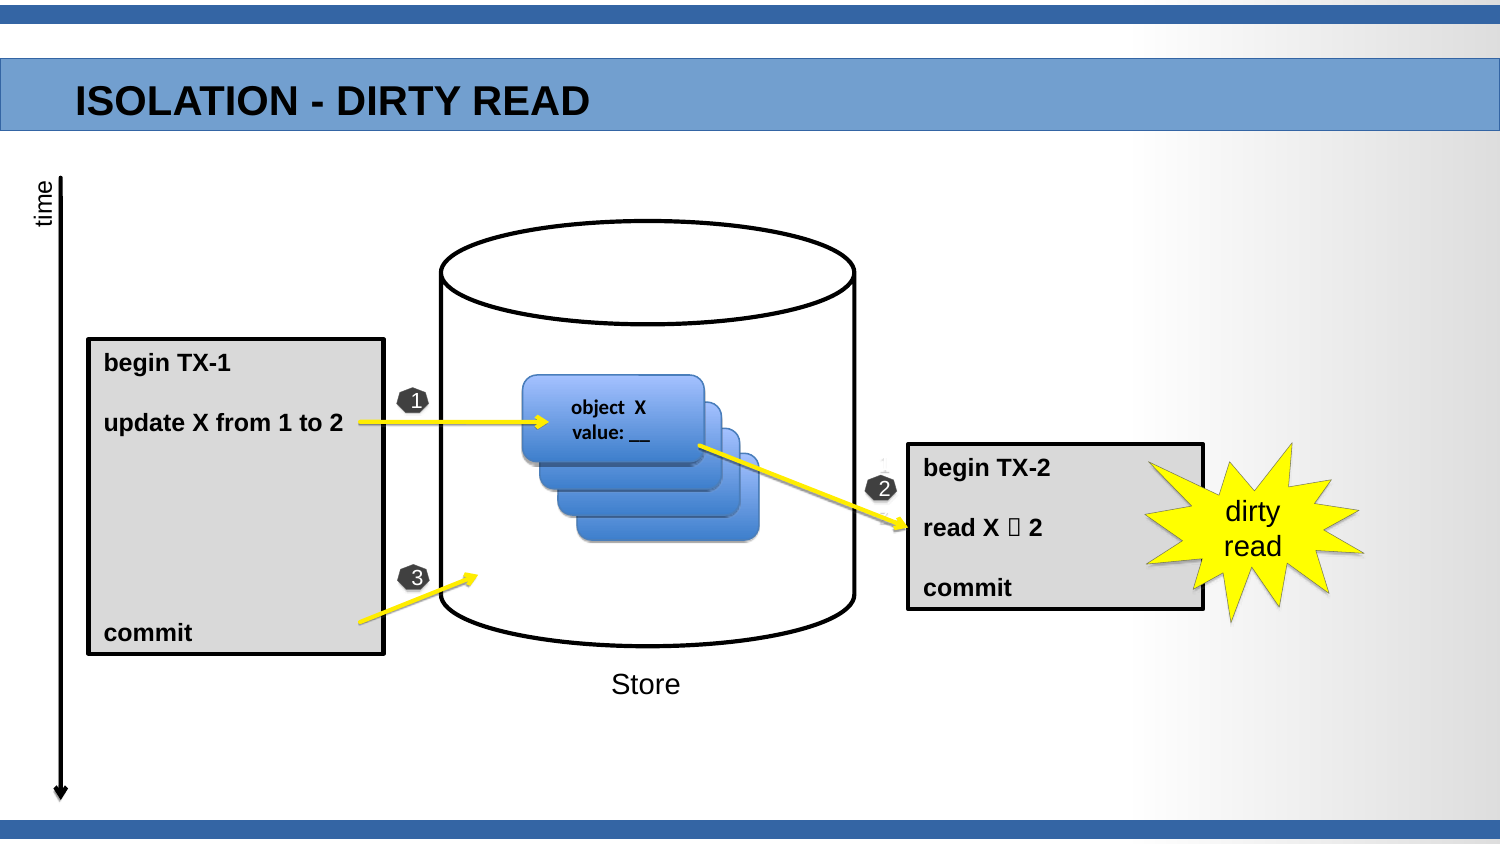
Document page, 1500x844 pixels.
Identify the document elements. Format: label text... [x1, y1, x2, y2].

text_box 12z [864, 475, 897, 501]
text_box begin TX-2 read X  2 commit [908, 444, 1204, 610]
text_box Store [533, 658, 759, 708]
title Isolation - DIRTY READ [63, 52, 1199, 151]
text_box 1 [396, 387, 429, 413]
text_box 3 [397, 564, 430, 590]
text_box [440, 427, 855, 647]
title JACIS – Object type specification [440, 220, 855, 325]
text_box time [19, 150, 65, 243]
text_box dirty read [1144, 442, 1365, 623]
text_box object X value: __ [522, 374, 705, 462]
text_box [440, 274, 855, 503]
text_box begin TX-1 update X from 1 to 2 commit [88, 339, 384, 654]
